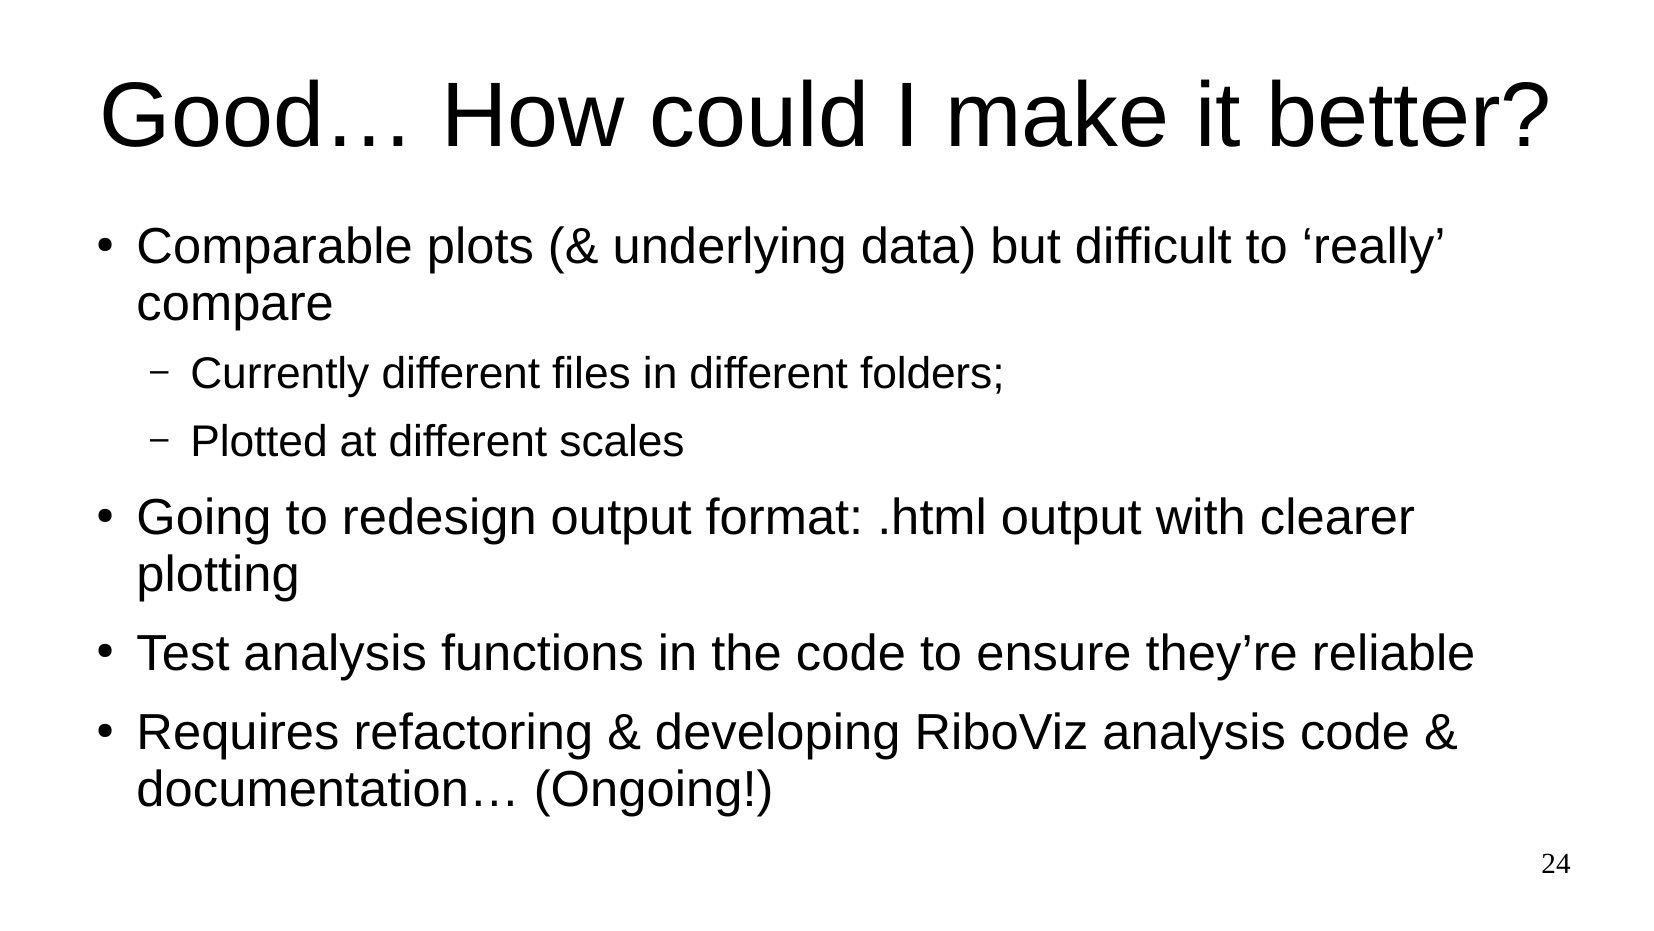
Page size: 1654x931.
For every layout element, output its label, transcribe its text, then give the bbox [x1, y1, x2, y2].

title Good… How could I make it better? [82, 12, 1571, 217]
list Comparable plots (& underlying data) but difficult to ‘really’ compare Currently different files in different folders; Plotted at different scales Going to redesign output format: .html output with clearer plotting Test analysis functions in the code to ensure they’re reliable Requires refactoring & developing RiboViz analysis code & documentation… (Ongoing!) [82, 217, 1571, 827]
